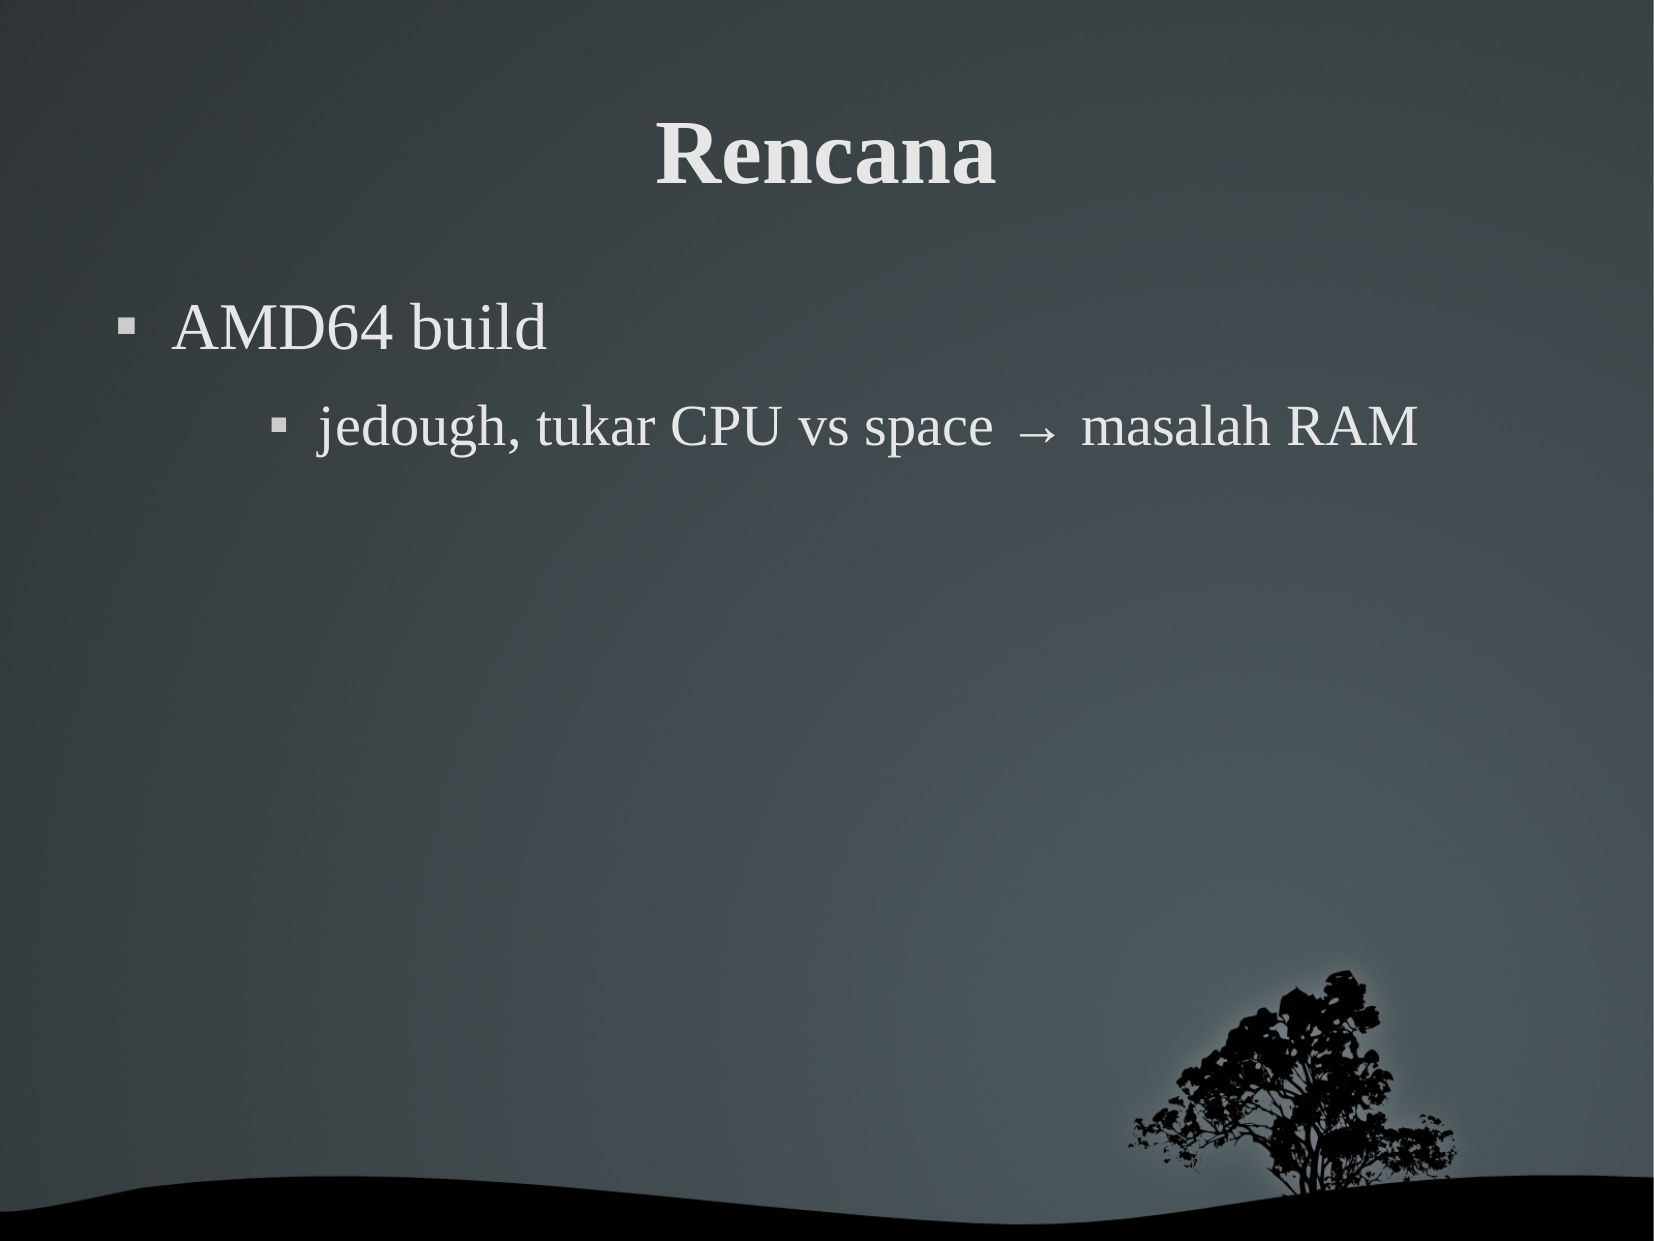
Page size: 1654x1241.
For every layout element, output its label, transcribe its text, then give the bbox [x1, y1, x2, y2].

list AMD64 build jedough, tukar CPU vs space → masalah RAM [82, 290, 1571, 1094]
title Rencana [82, 49, 1571, 257]
picture [0, 0, 1654, 1241]
